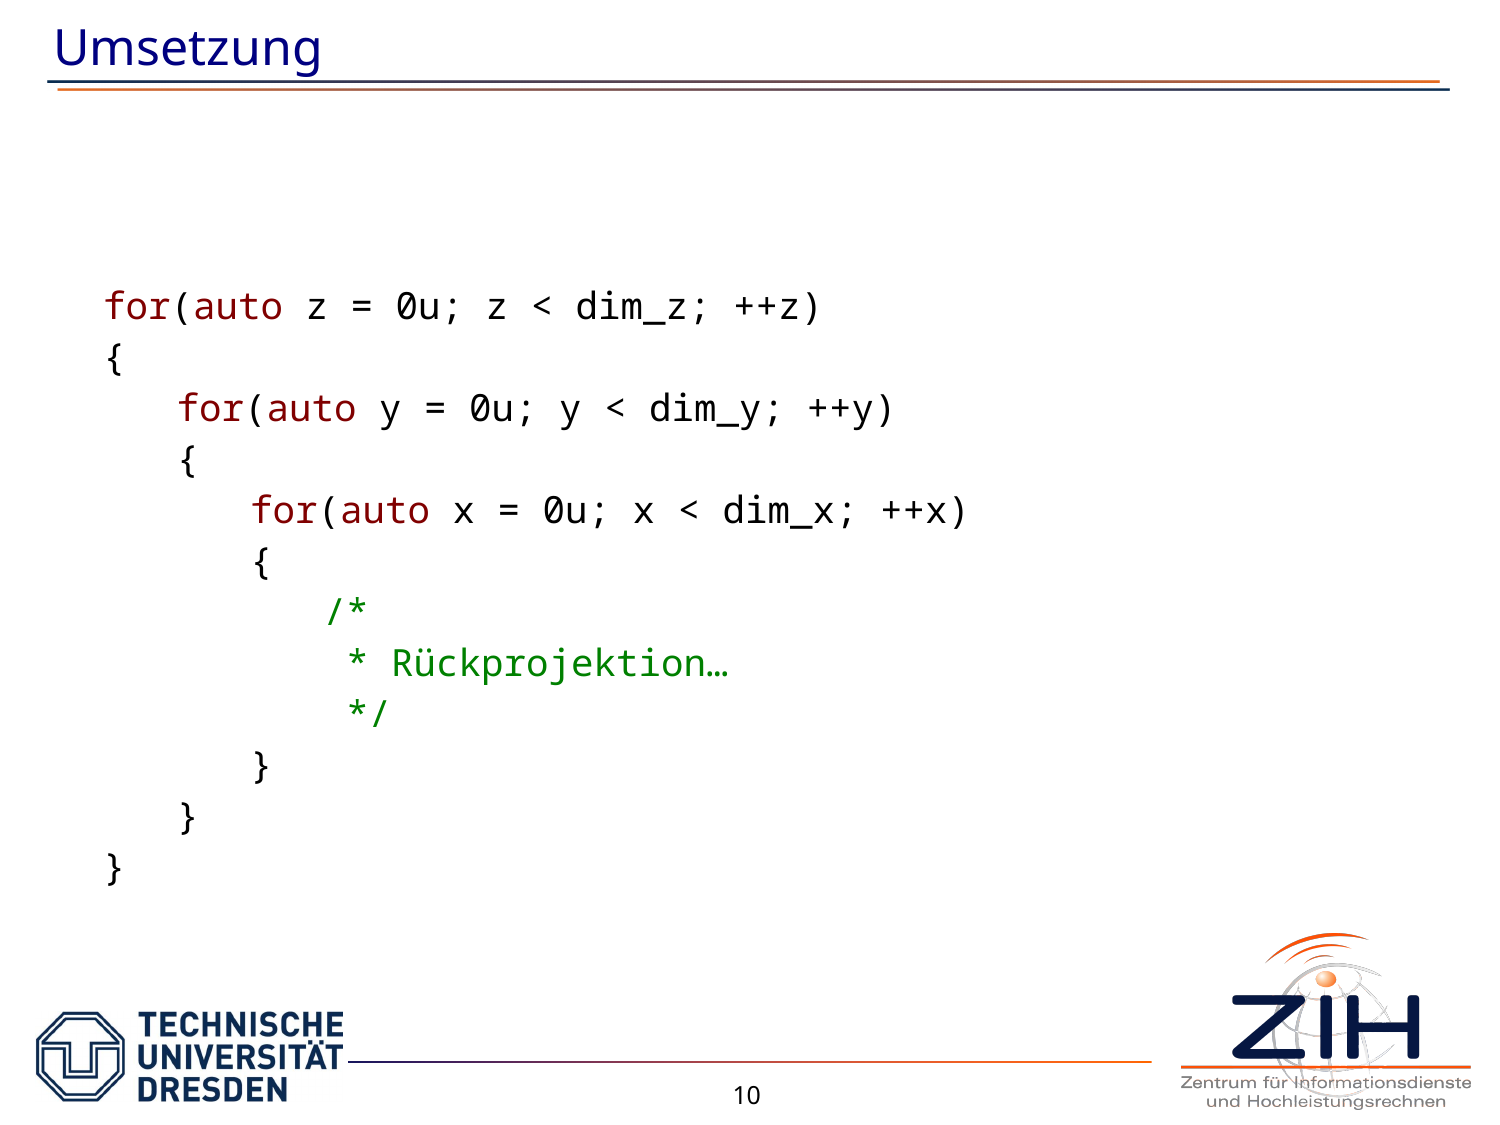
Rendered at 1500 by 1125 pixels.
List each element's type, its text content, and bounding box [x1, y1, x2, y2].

picture [35, 1011, 343, 1102]
picture [47, 80, 1450, 91]
picture [1181, 933, 1471, 1110]
title Umsetzung [53, 12, 1453, 81]
list for(auto z = 0u; z < dim_z; ++z) { for(auto y = 0u; y < dim_y; ++y) { for(auto x = 0u; x < dim_x; ++x) { /* * Rückprojektion… */ } } } [29, 118, 1418, 941]
